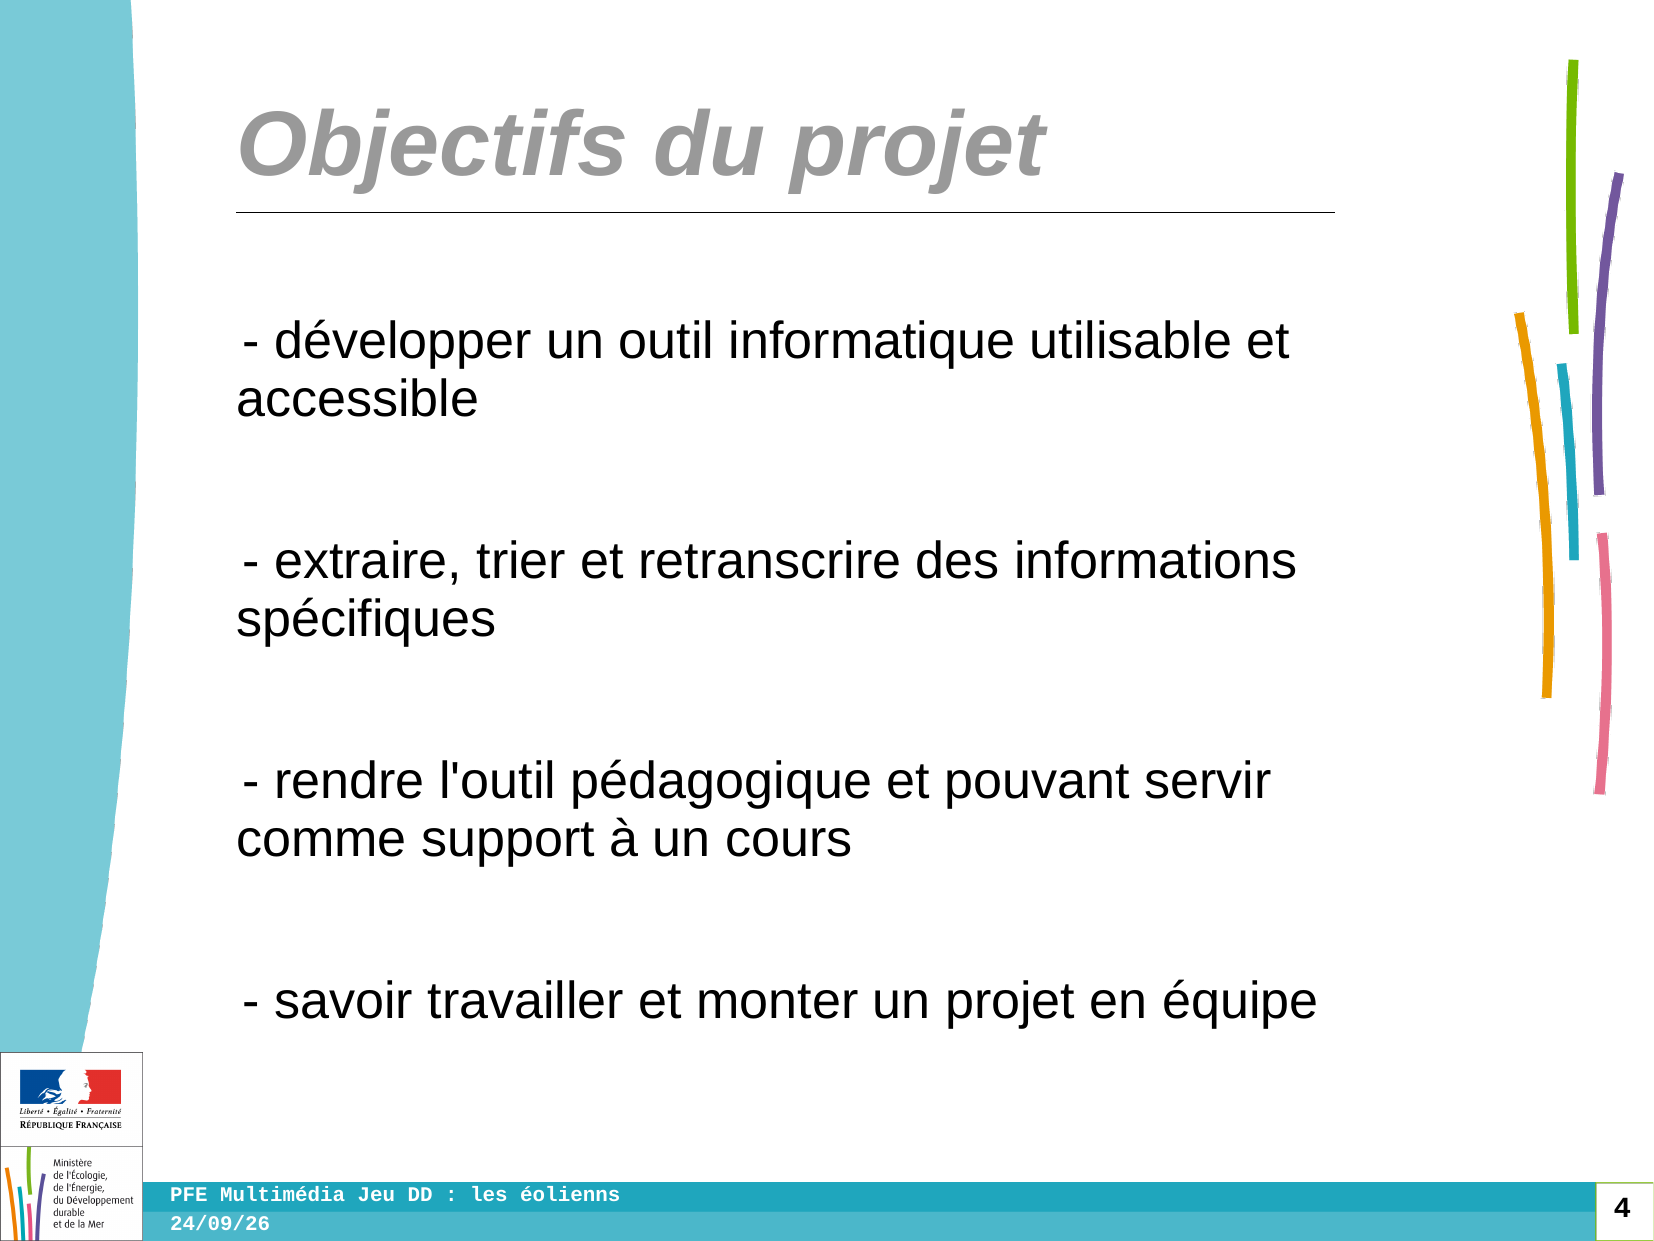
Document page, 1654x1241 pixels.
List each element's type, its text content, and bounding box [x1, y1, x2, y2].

title Objectifs du projet [236, 69, 1447, 218]
list - développer un outil informatique utilisable et accessible - extraire, trier et retranscrire des informations spécifiques - rendre l'outil pédagogique et pouvant servir comme support à un cours - savoir travailler et monter un projet en équipe [236, 236, 1359, 1123]
picture [0, 0, 1654, 1241]
